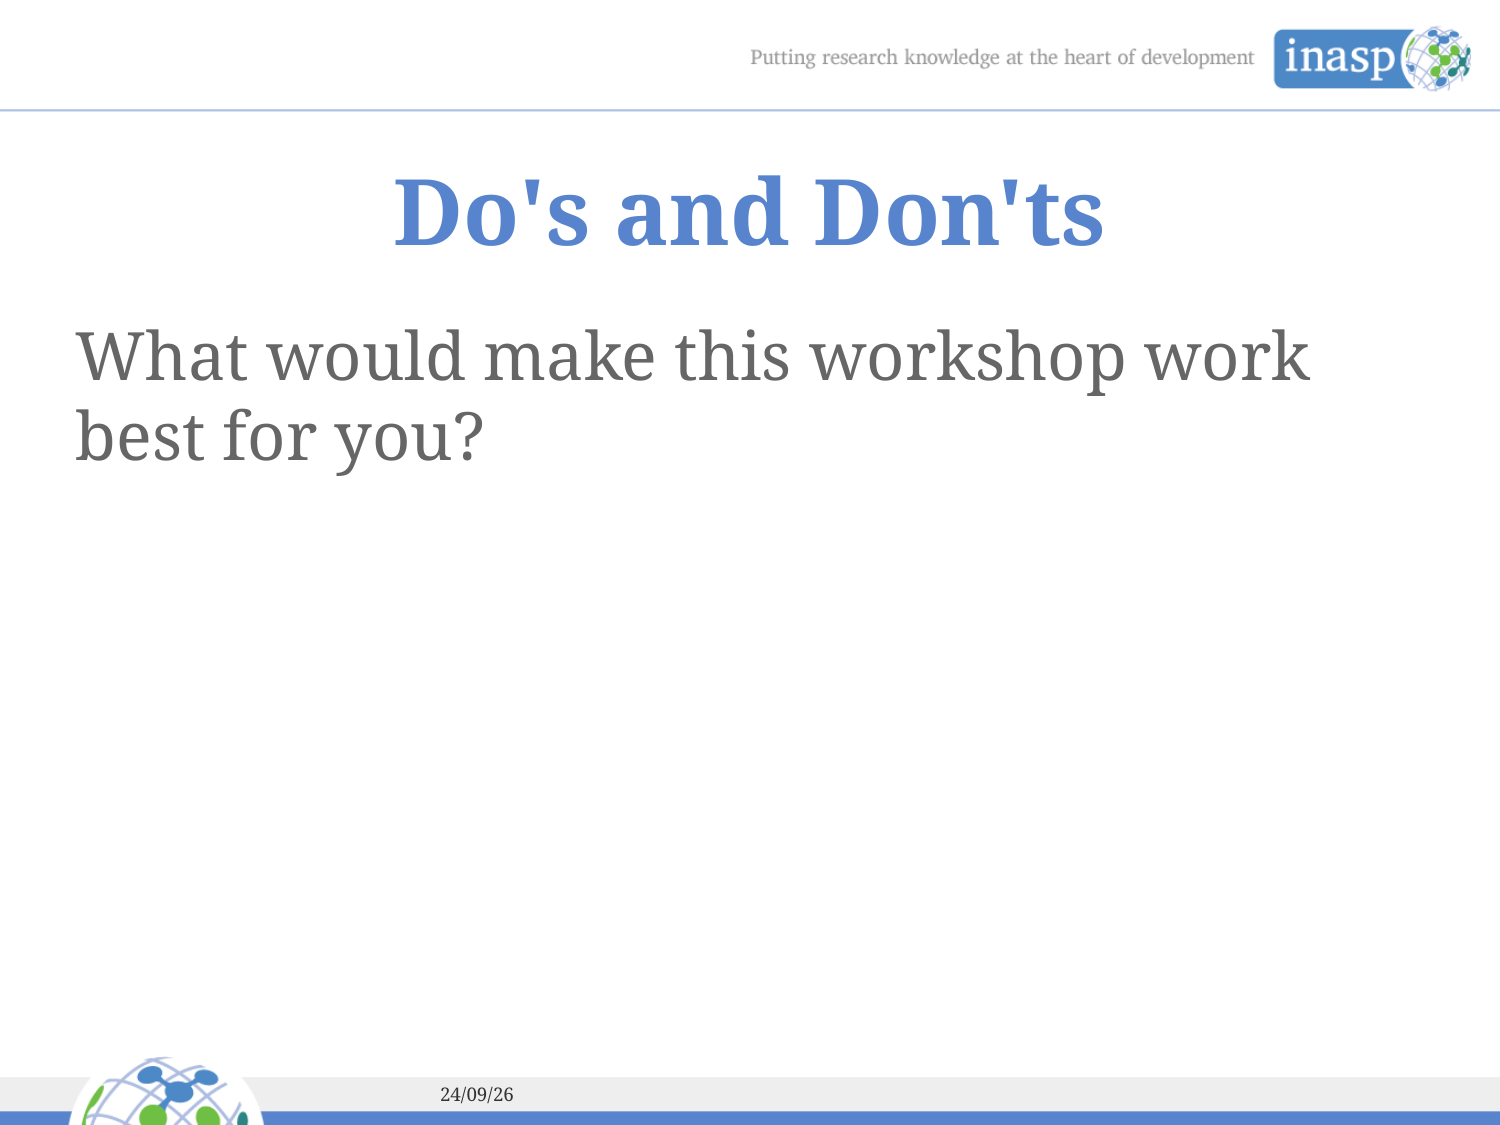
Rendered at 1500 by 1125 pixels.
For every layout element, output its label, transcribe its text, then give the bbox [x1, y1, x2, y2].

title Do's and Don'ts [75, 129, 1426, 313]
list What would make this workshop work best for you? [75, 313, 1426, 967]
picture [0, 0, 1500, 1125]
